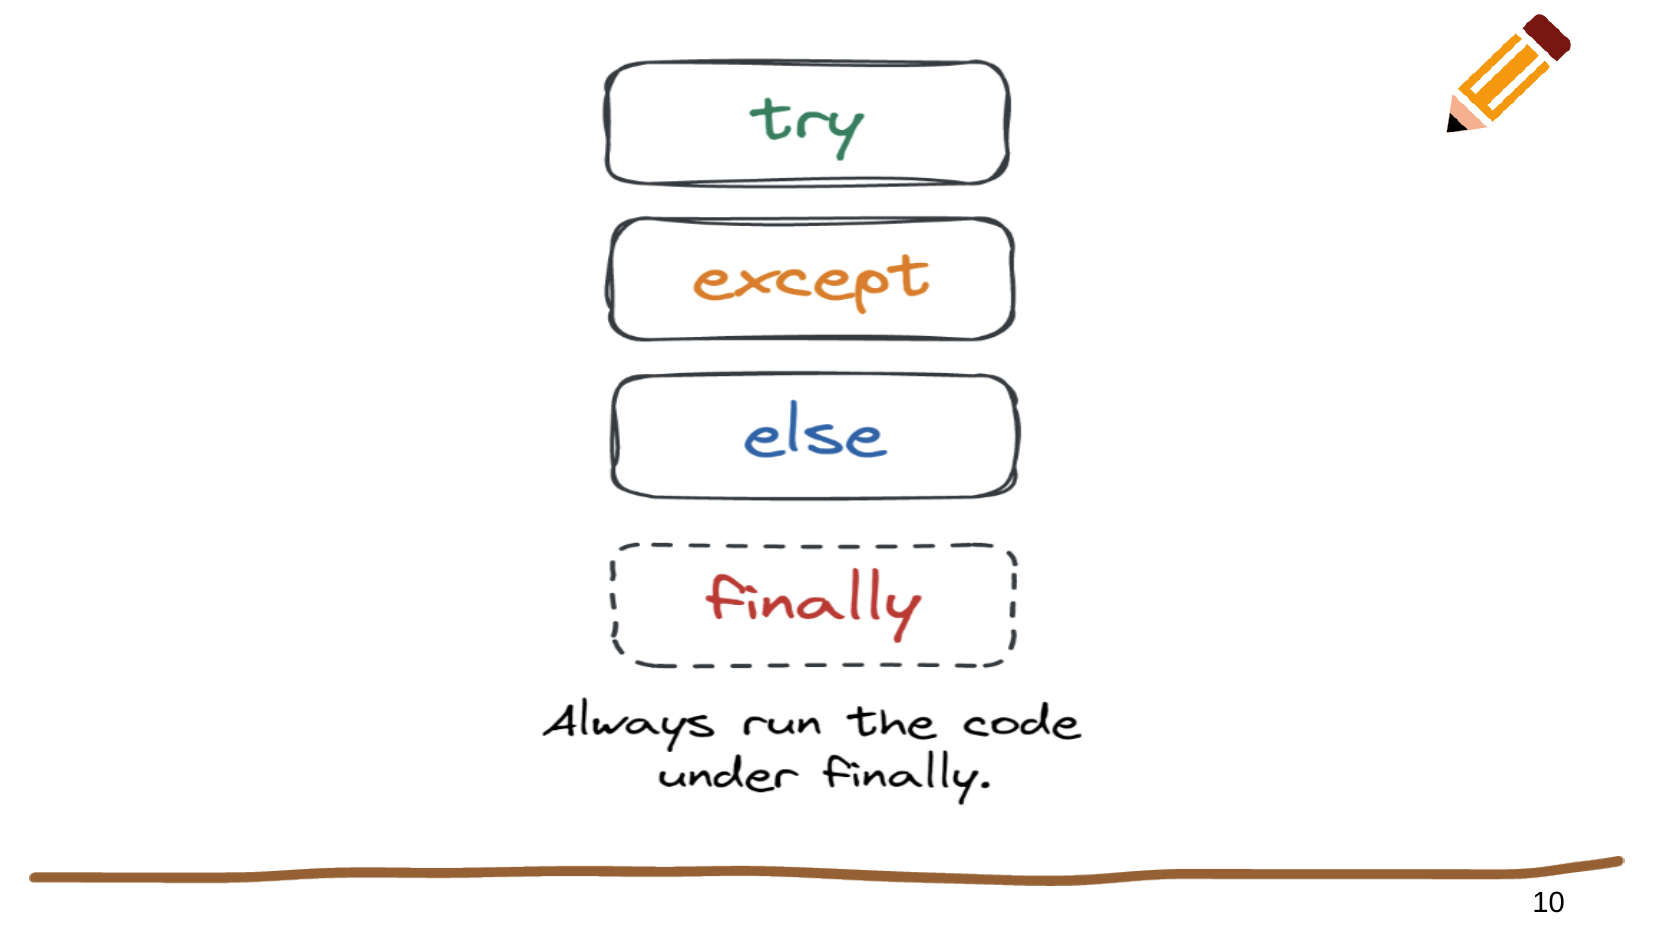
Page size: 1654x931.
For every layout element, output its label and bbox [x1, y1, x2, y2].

picture [1446, 14, 1571, 133]
picture [498, 43, 1126, 826]
picture [29, 856, 1625, 886]
